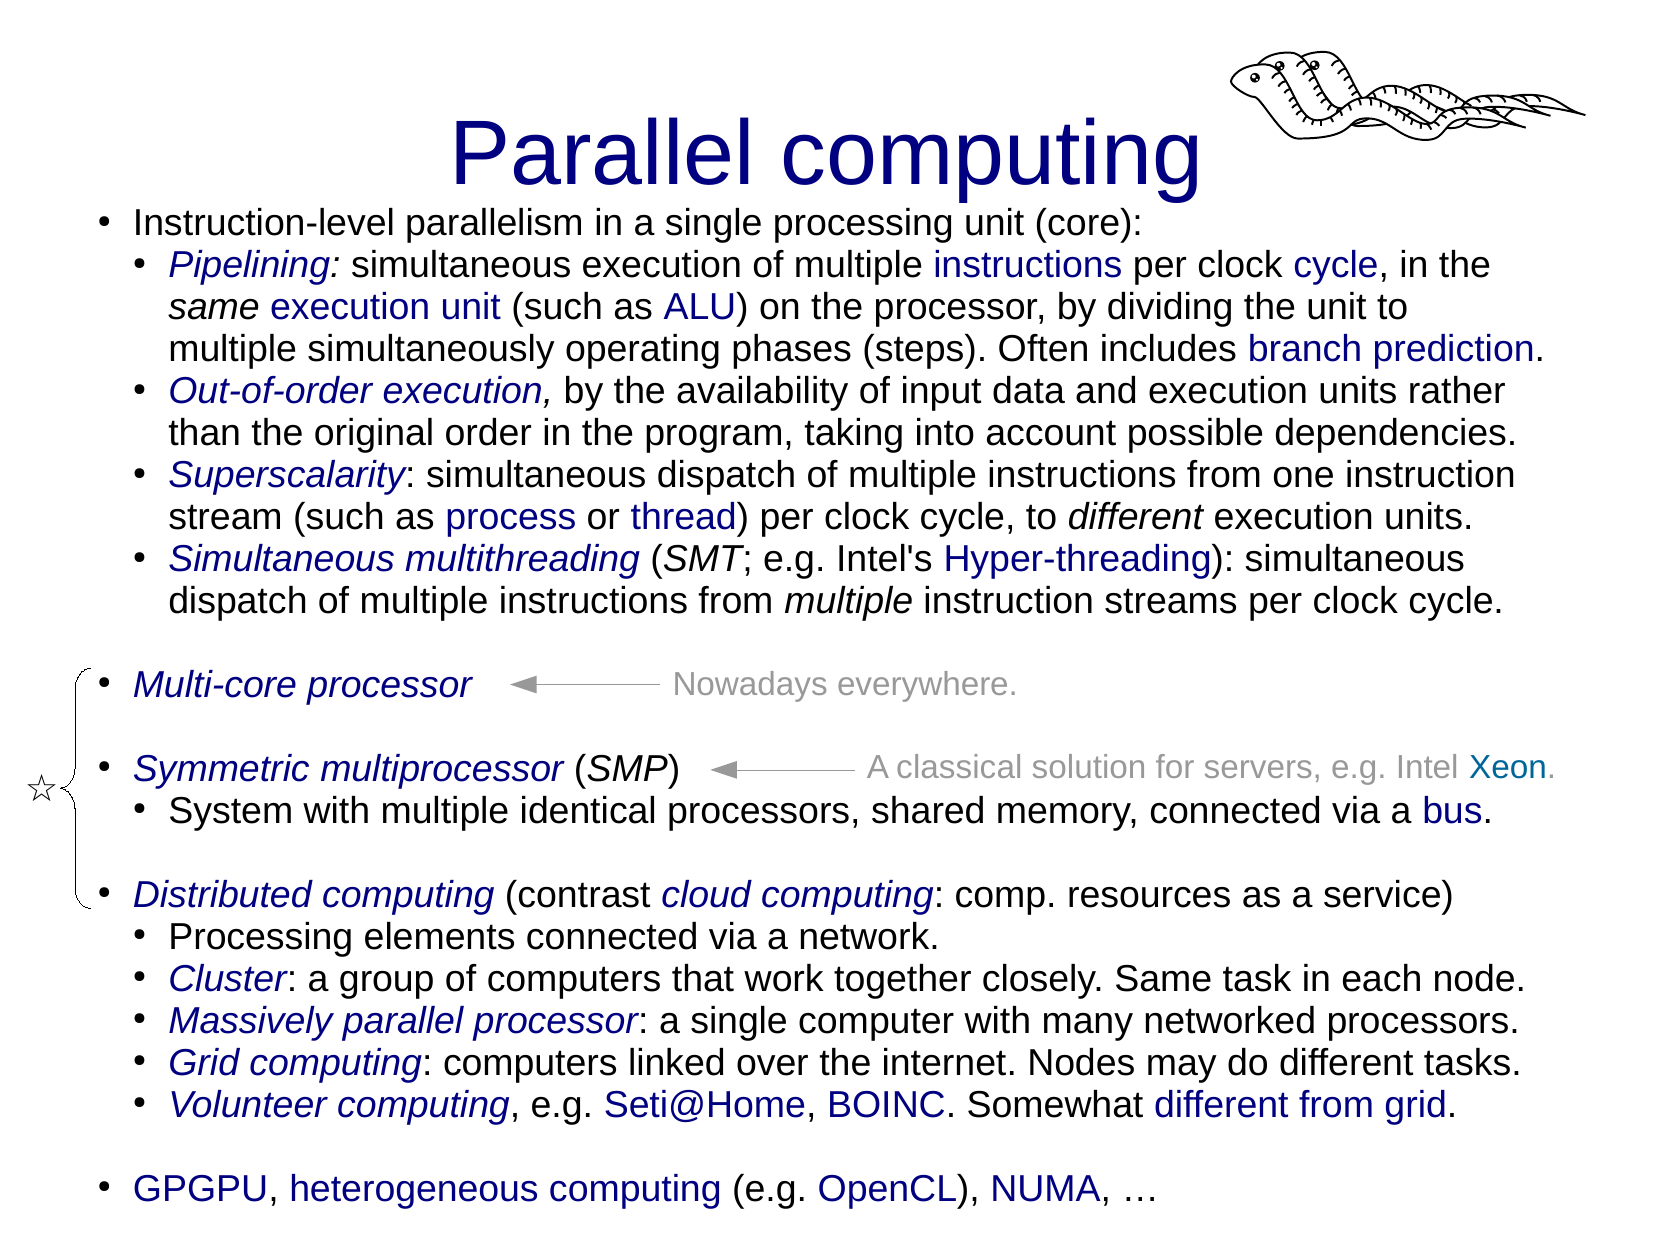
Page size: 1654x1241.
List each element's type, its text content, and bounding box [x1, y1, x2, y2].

text_box A classical solution for servers, e.g. Intel Xeon. [852, 741, 1572, 794]
text_box ☆ [10, 759, 74, 817]
text_box Instruction-level parallelism in a single processing unit (core): Pipelining: simultaneous execution of multiple instructions per clock cycle, in the same execution unit (such as ALU) on the processor, by dividing the unit to multiple simultaneously operating phases (steps). Often includes branch prediction. Out-of-order execution, by the availability of input data and execution units rather than the original order in the program, taking into account possible dependencies. Superscalarity: simultaneous dispatch of multiple instructions from one instruction stream (such as process or thread) per clock cycle, to different execution units. Simultaneous multithreading (SMT; e.g. Intel's Hyper-threading): simultaneous dispatch of multiple instructions from multiple instruction streams per clock cycle. Multi-core processor Symmetric multiprocessor (SMP) System with multiple identical processors, shared memory, connected via a bus. Distributed computing (contrast cloud computing: comp. resources as a service) Processing elements connected via a network. Cluster: a group of computers that work together closely. Same task in each node. Massively parallel processor: a single computer with many networked processors. Grid computing: computers linked over the internet. Nodes may do different tasks. Volunteer computing, e.g. Seti@Home, BOINC. Somewhat different from grid. GPGPU, heterogeneous computing (e.g. OpenCL), NUMA, … [82, 152, 1561, 1241]
text_box Nowadays everywhere. [657, 657, 1034, 711]
title Parallel computing [82, 49, 1571, 257]
picture [1230, 50, 1586, 141]
